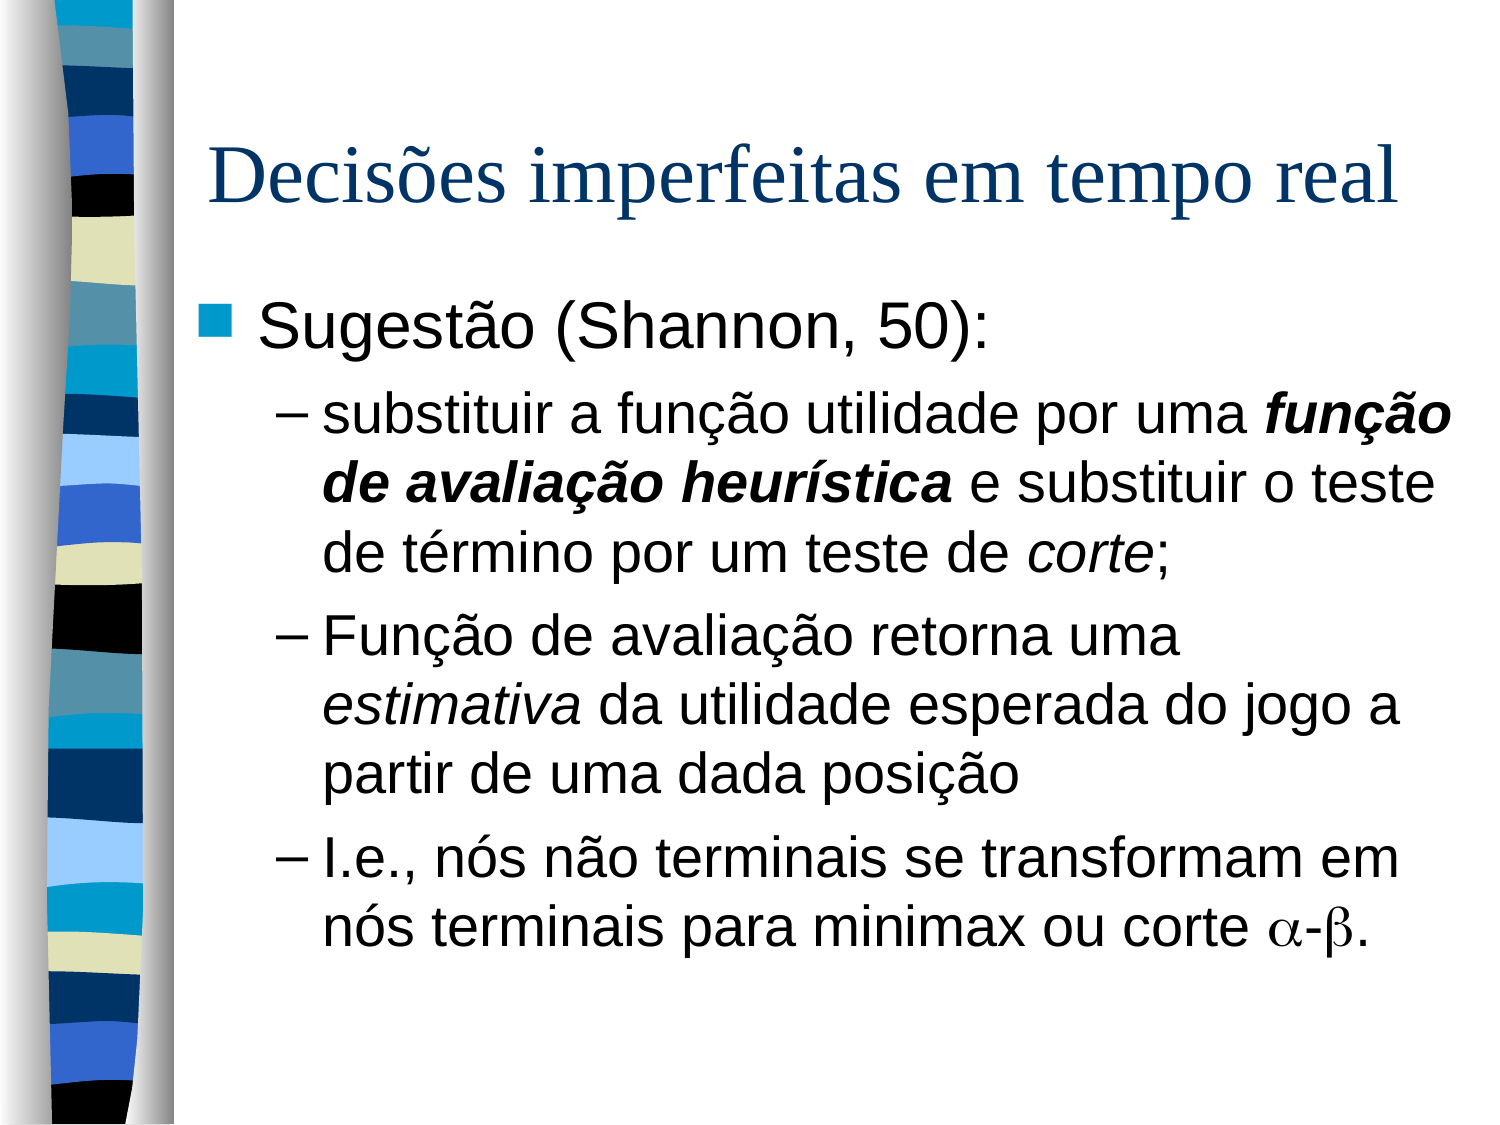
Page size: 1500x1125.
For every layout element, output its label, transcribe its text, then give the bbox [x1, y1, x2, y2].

title Decisões imperfeitas em tempo real [192, 74, 1468, 263]
list Sugestão (Shannon, 50): substituir a função utilidade por uma função de avaliação heurística e substituir o teste de término por um teste de corte; Função de avaliação retorna uma estimativa da utilidade esperada do jogo a partir de uma dada posição I.e., nós não terminais se transformam em nós terminais para minimax ou corte -. [187, 274, 1471, 1038]
